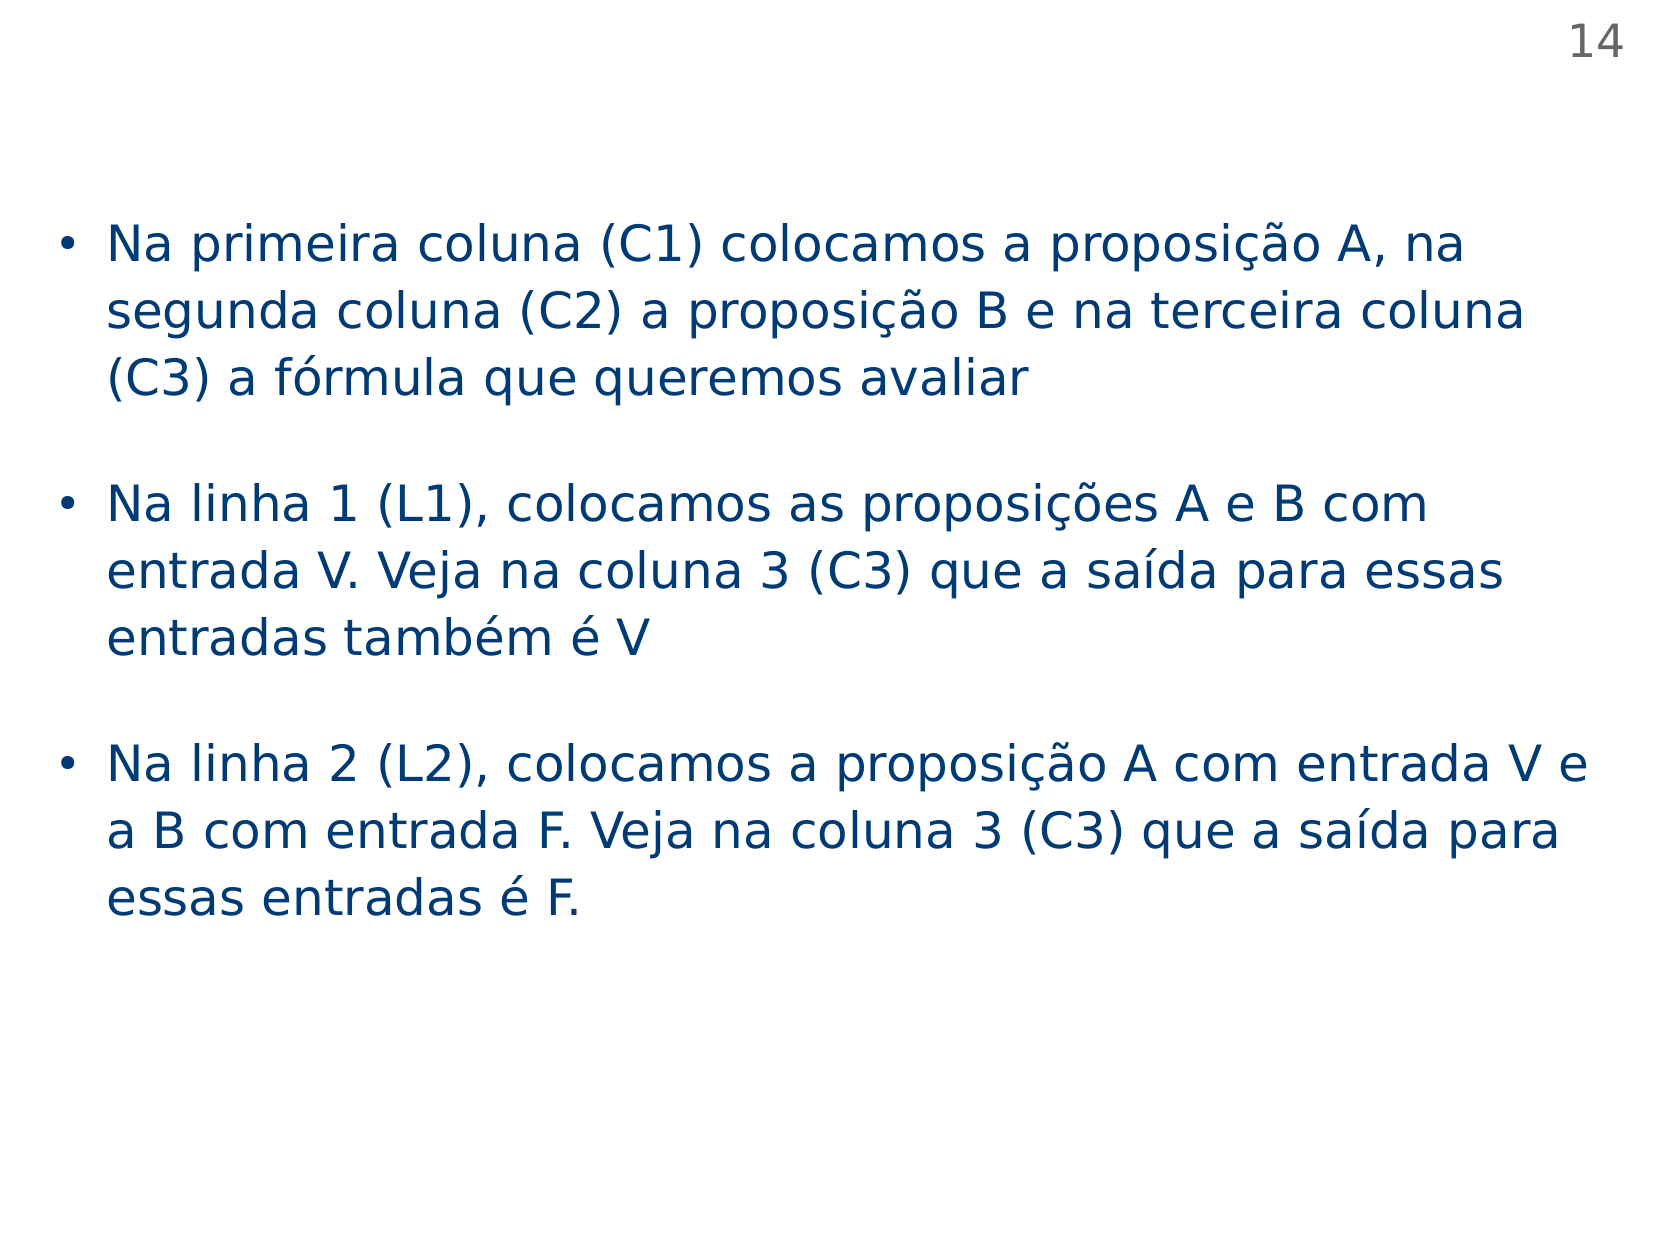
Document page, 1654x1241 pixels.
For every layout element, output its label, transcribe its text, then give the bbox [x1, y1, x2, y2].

list Na primeira coluna (C1) colocamos a proposição A, na segunda coluna (C2) a proposição B e na terceira coluna (C3) a fórmula que queremos avaliar Na linha 1 (L1), colocamos as proposições A e B com entrada V. Veja na coluna 3 (C3) que a saída para essas entradas também é V Na linha 2 (L2), colocamos a proposição A com entrada V e a B com entrada F. Veja na coluna 3 (C3) que a saída para essas entradas é F. [59, 206, 1625, 1211]
